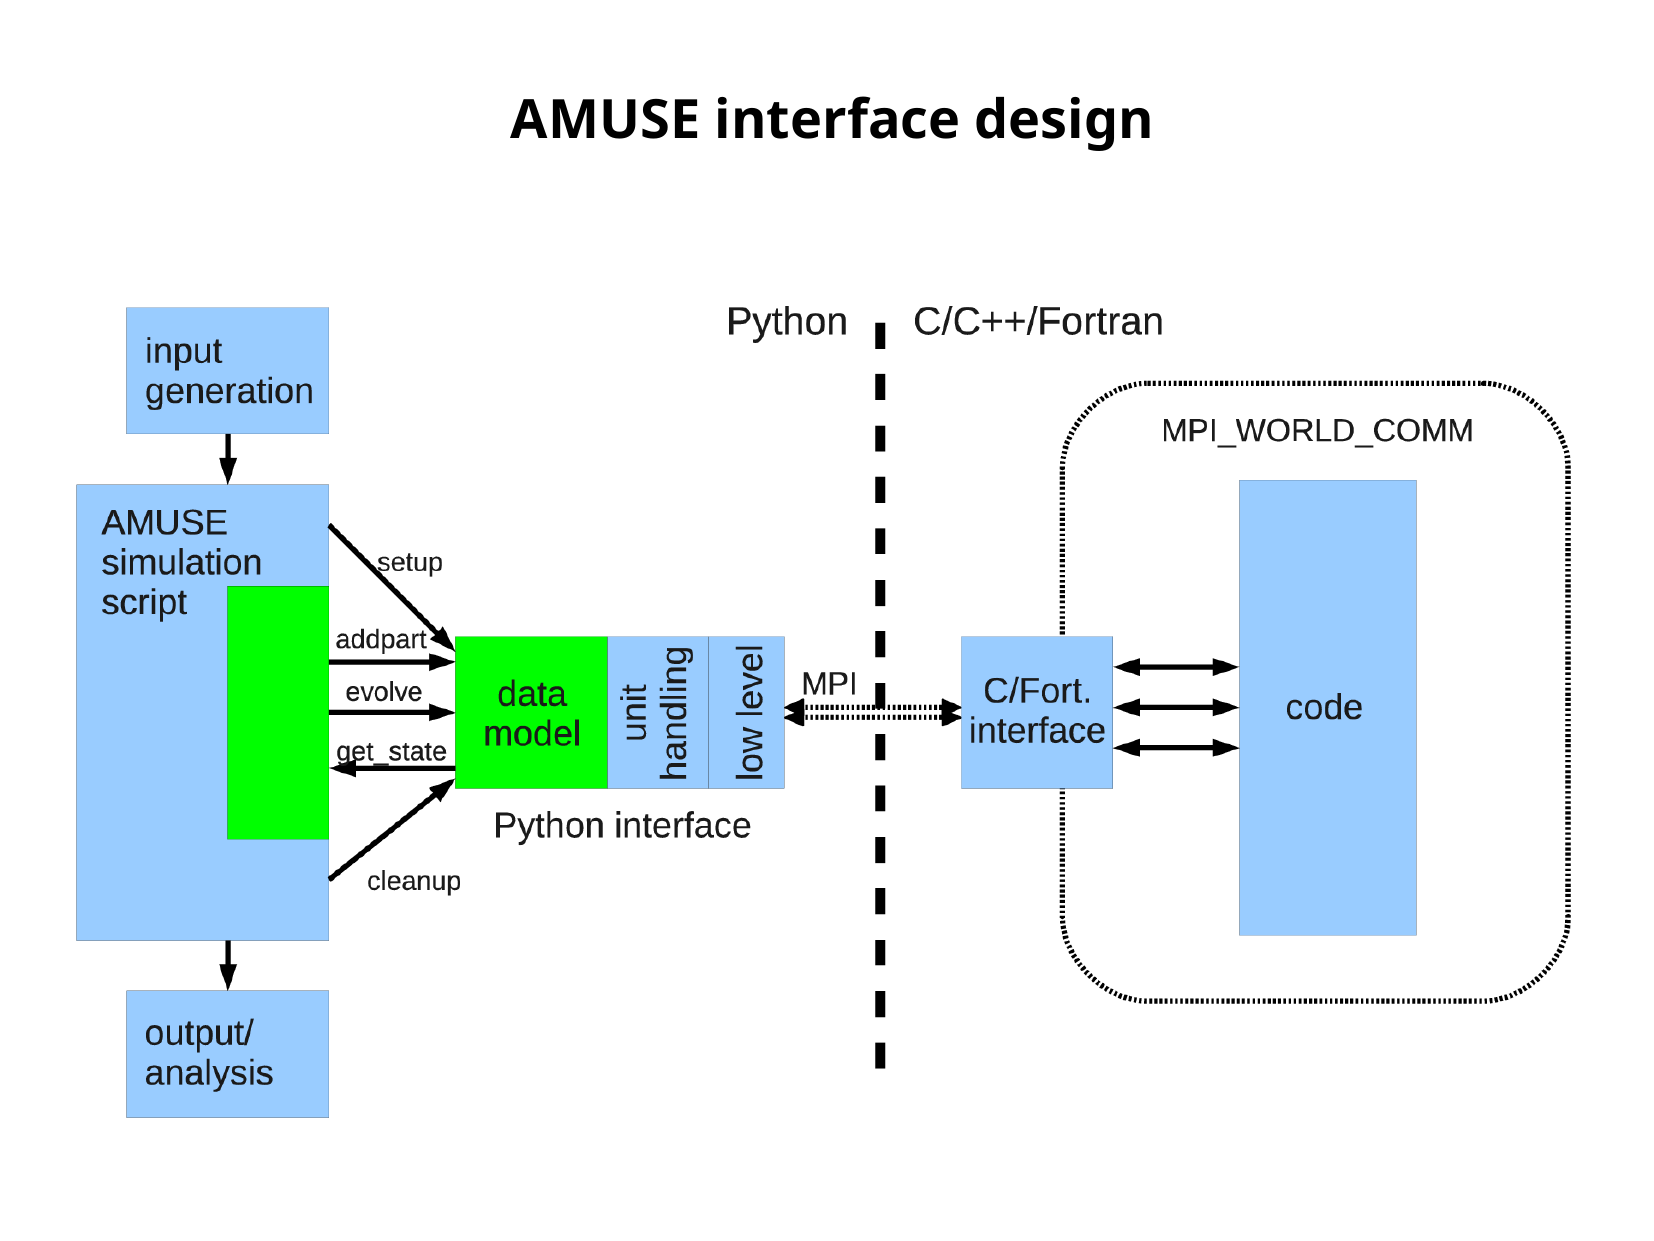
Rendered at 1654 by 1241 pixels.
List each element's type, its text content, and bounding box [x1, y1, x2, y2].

picture [0, 236, 1654, 1198]
text_box AMUSE interface design [496, 73, 1143, 178]
